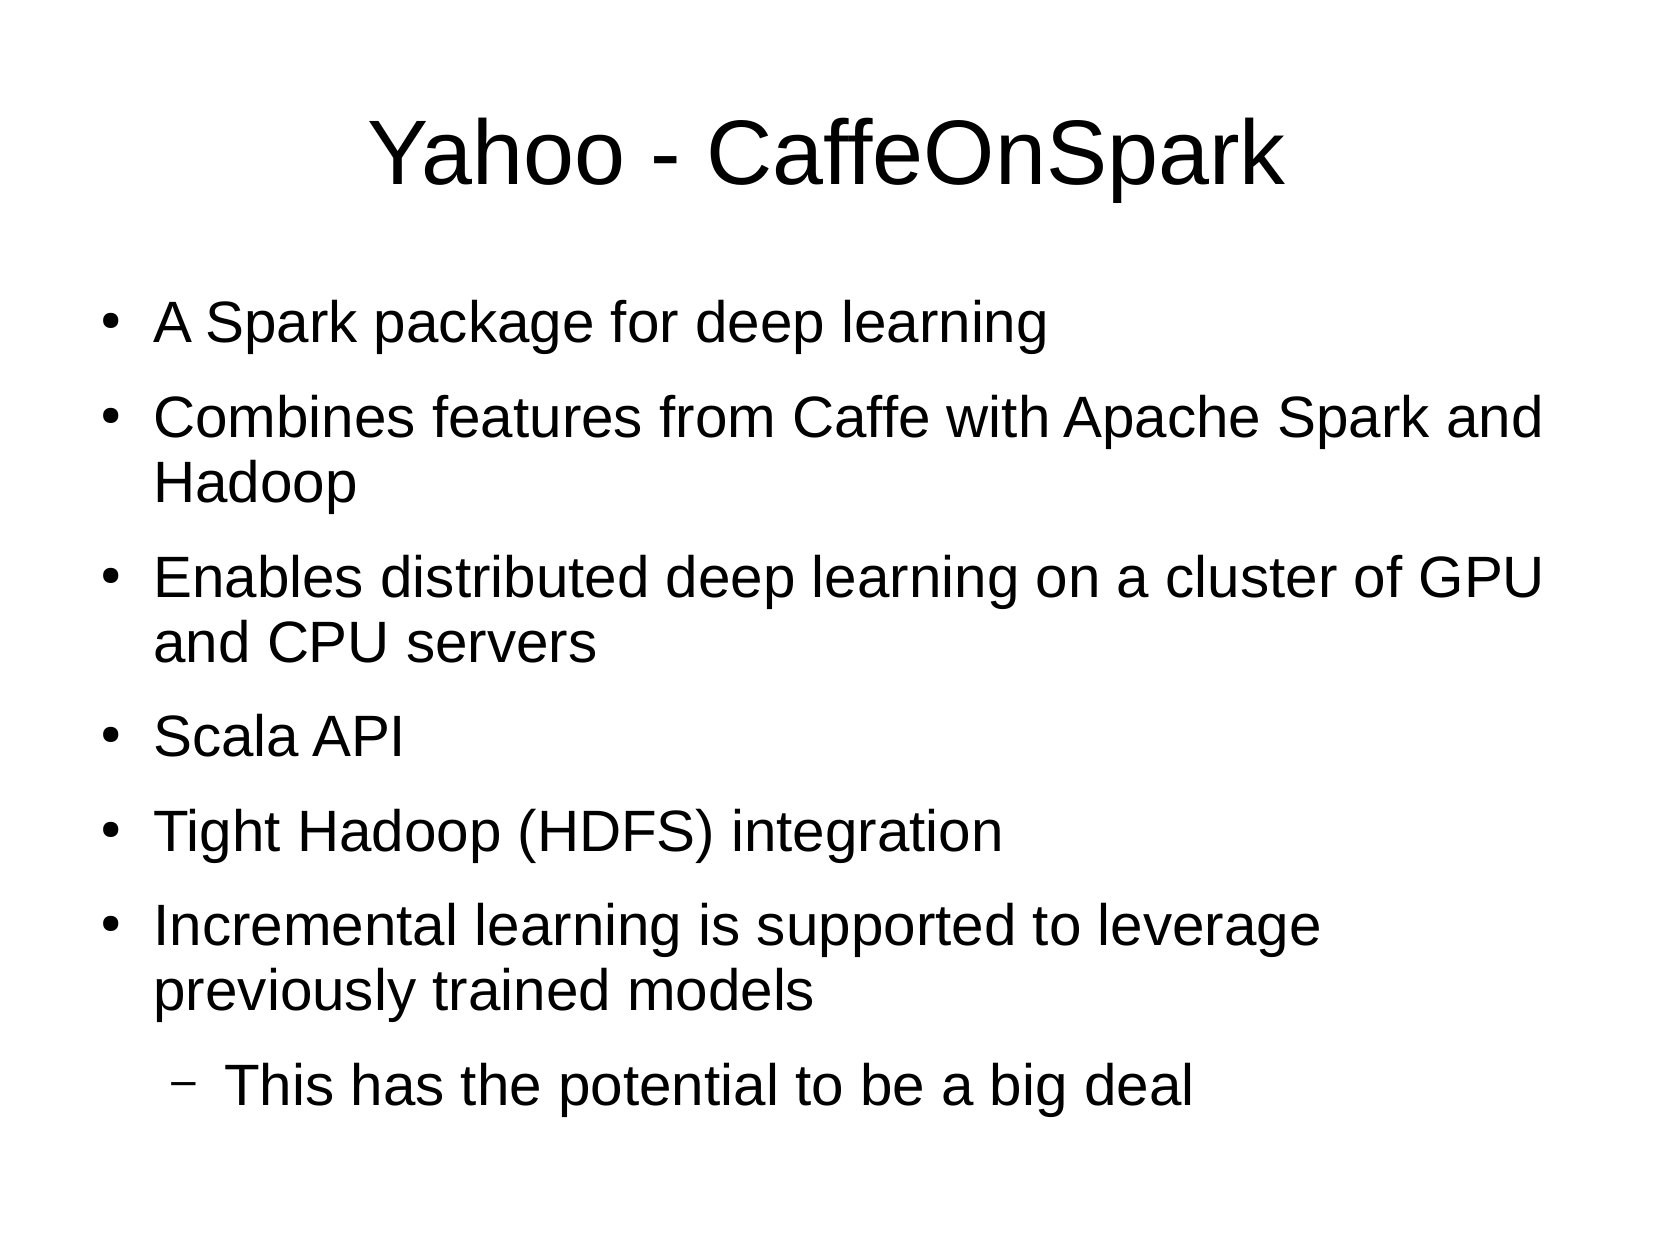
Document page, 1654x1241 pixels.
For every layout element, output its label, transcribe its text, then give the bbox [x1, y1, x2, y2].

title Yahoo - CaffeOnSpark [82, 49, 1571, 257]
list A Spark package for deep learning Combines features from Caffe with Apache Spark and Hadoop Enables distributed deep learning on a cluster of GPU and CPU servers Scala API Tight Hadoop (HDFS) integration Incremental learning is supported to leverage previously trained models This has the potential to be a big deal [82, 290, 1571, 1118]
